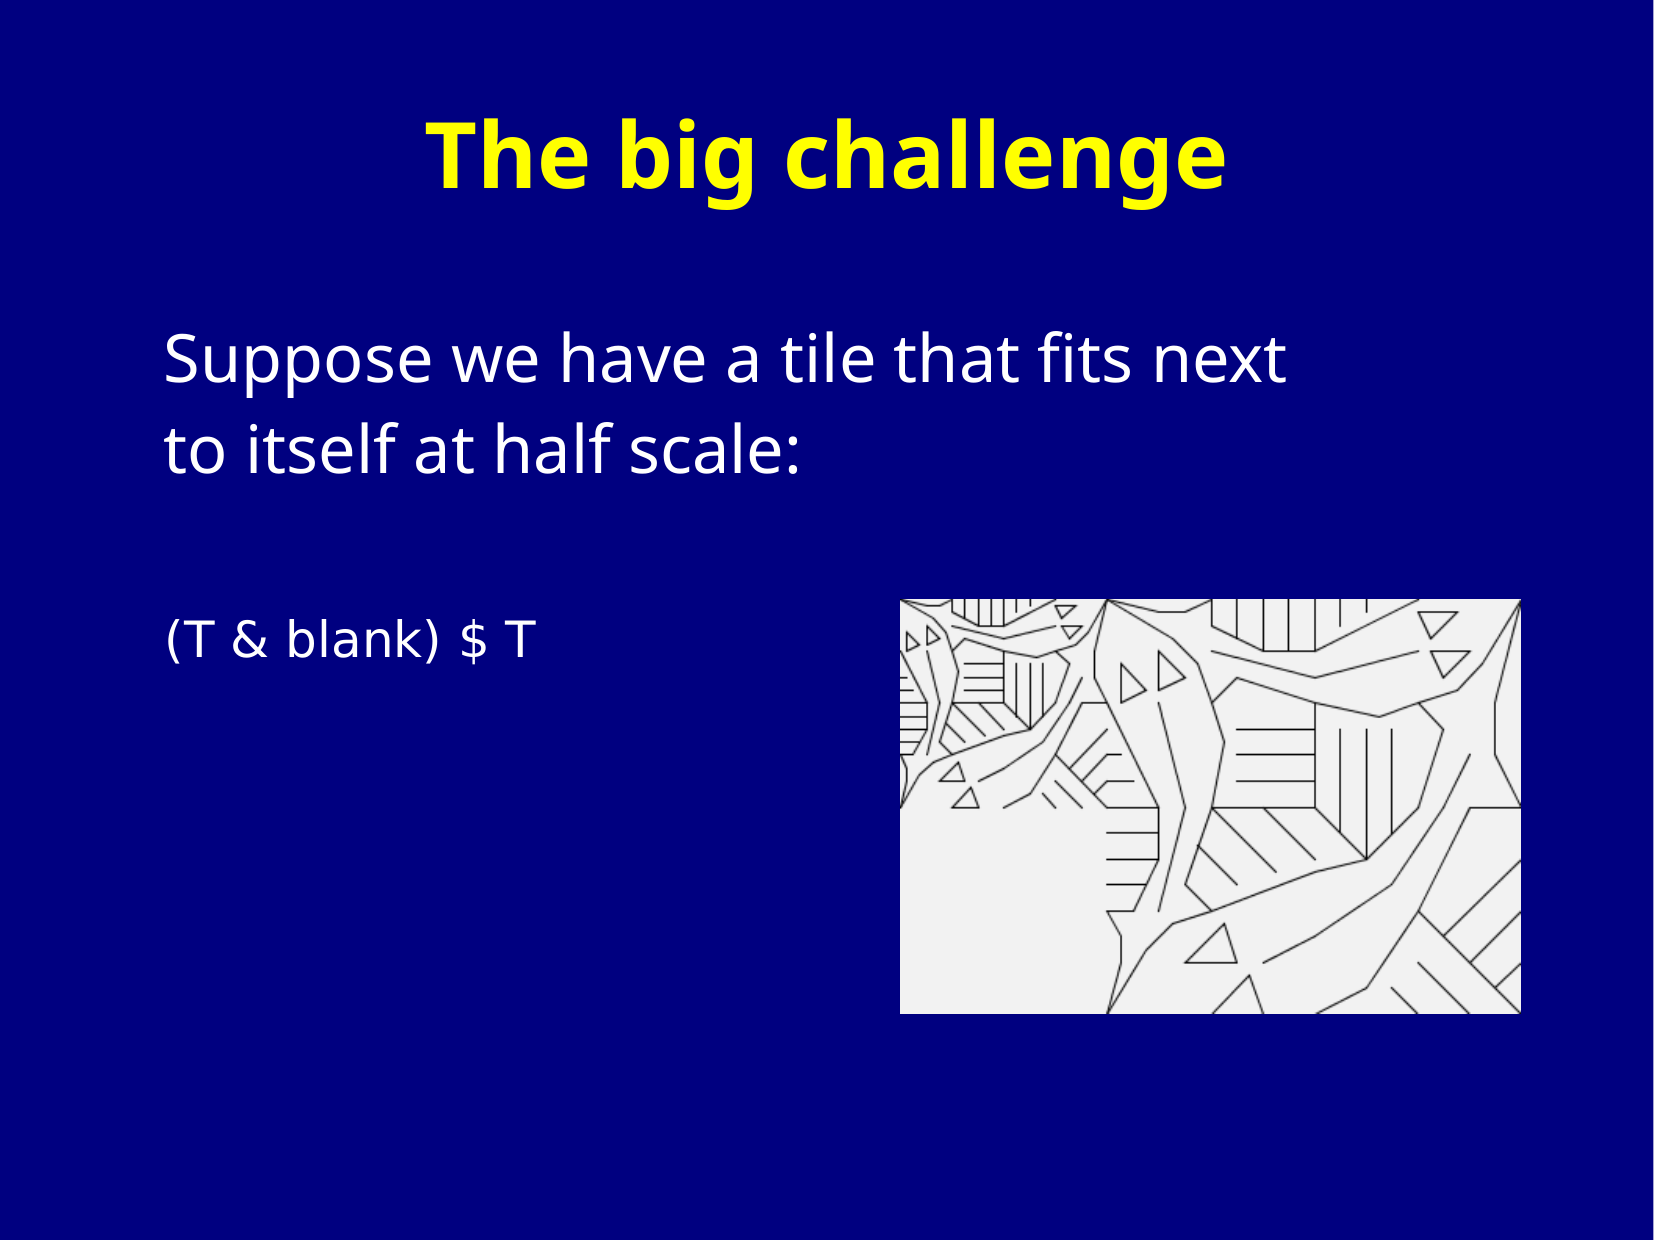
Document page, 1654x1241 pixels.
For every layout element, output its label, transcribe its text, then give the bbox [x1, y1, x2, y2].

title The big challenge [82, 56, 1571, 250]
picture [900, 599, 1521, 1014]
text_box (T & blank) $ T [150, 603, 826, 677]
text_box Suppose we have a tile that fits next to itself at half scale: [149, 303, 1348, 475]
